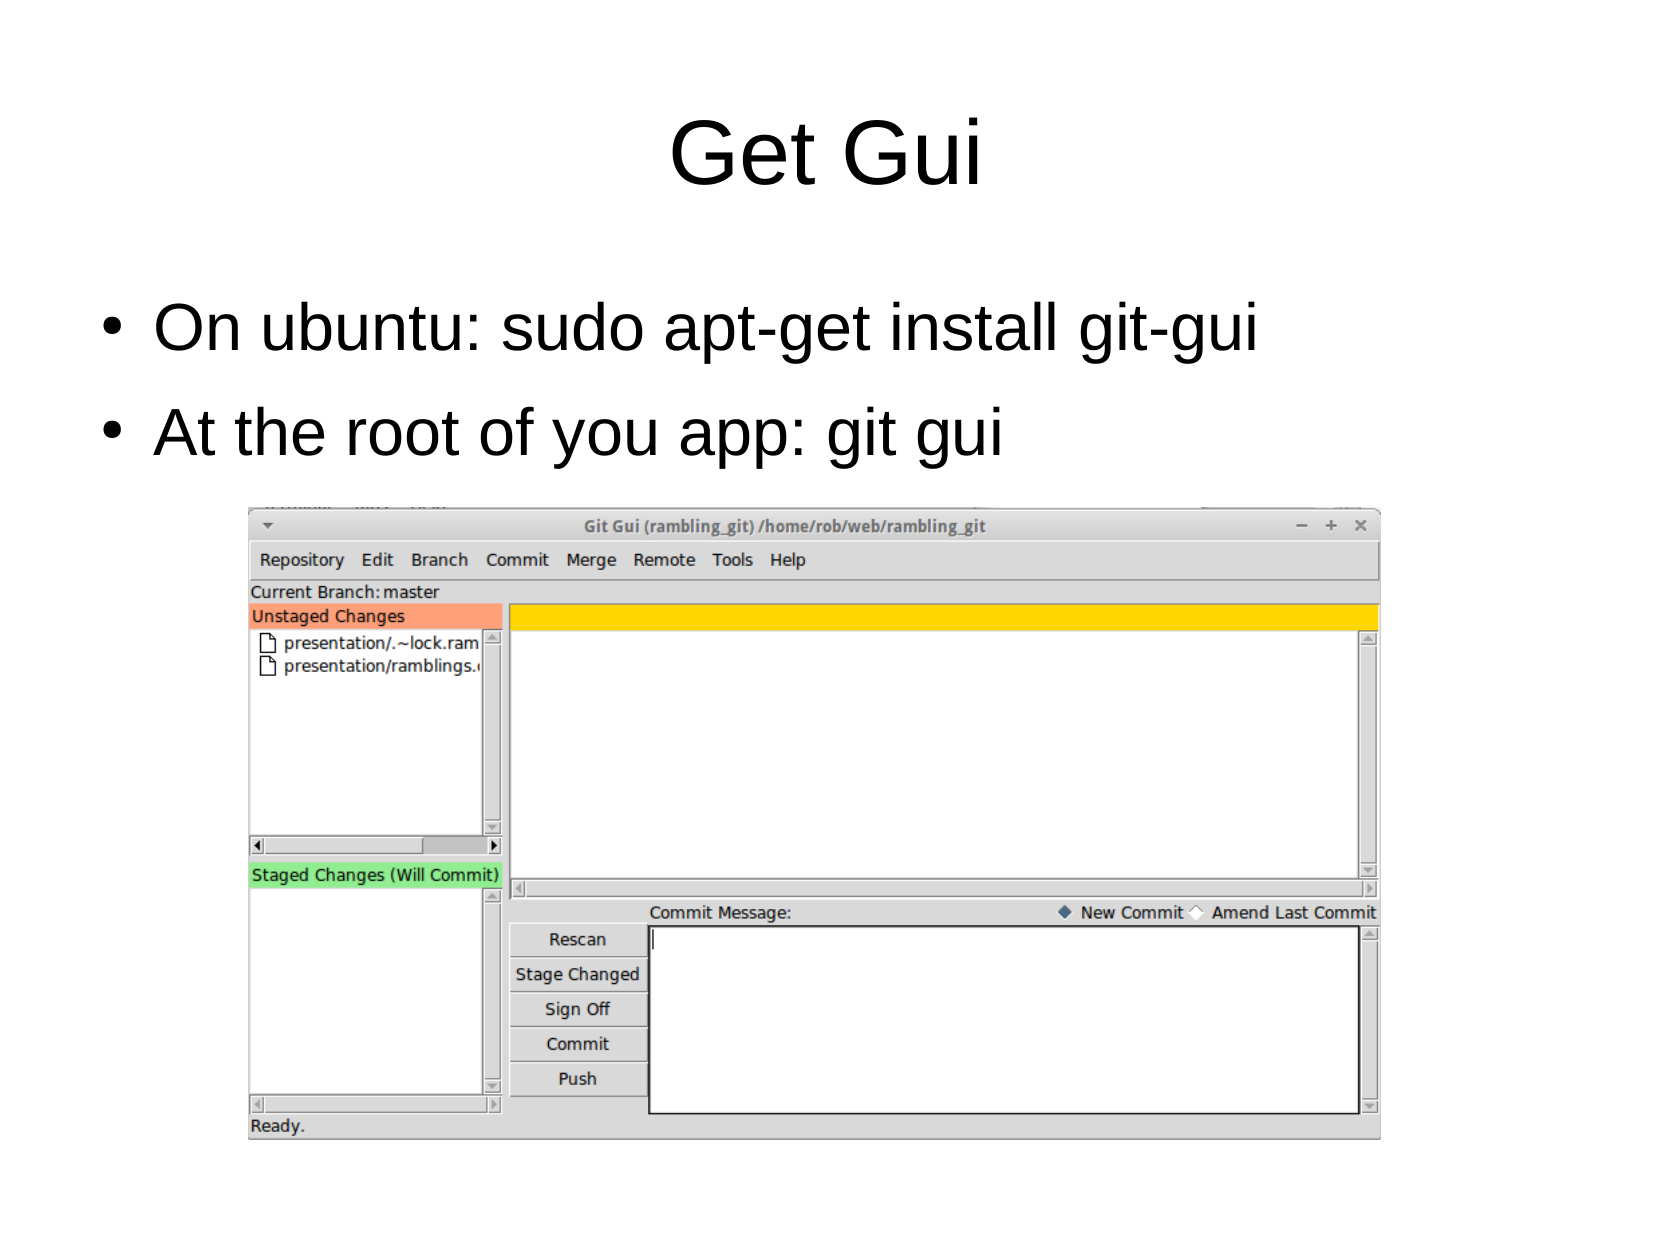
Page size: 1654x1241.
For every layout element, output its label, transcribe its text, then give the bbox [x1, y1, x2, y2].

title Get Gui [82, 49, 1571, 257]
list On ubuntu: sudo apt-get install git-gui At the root of you app: git gui [82, 290, 1571, 1010]
picture [248, 507, 1381, 1140]
